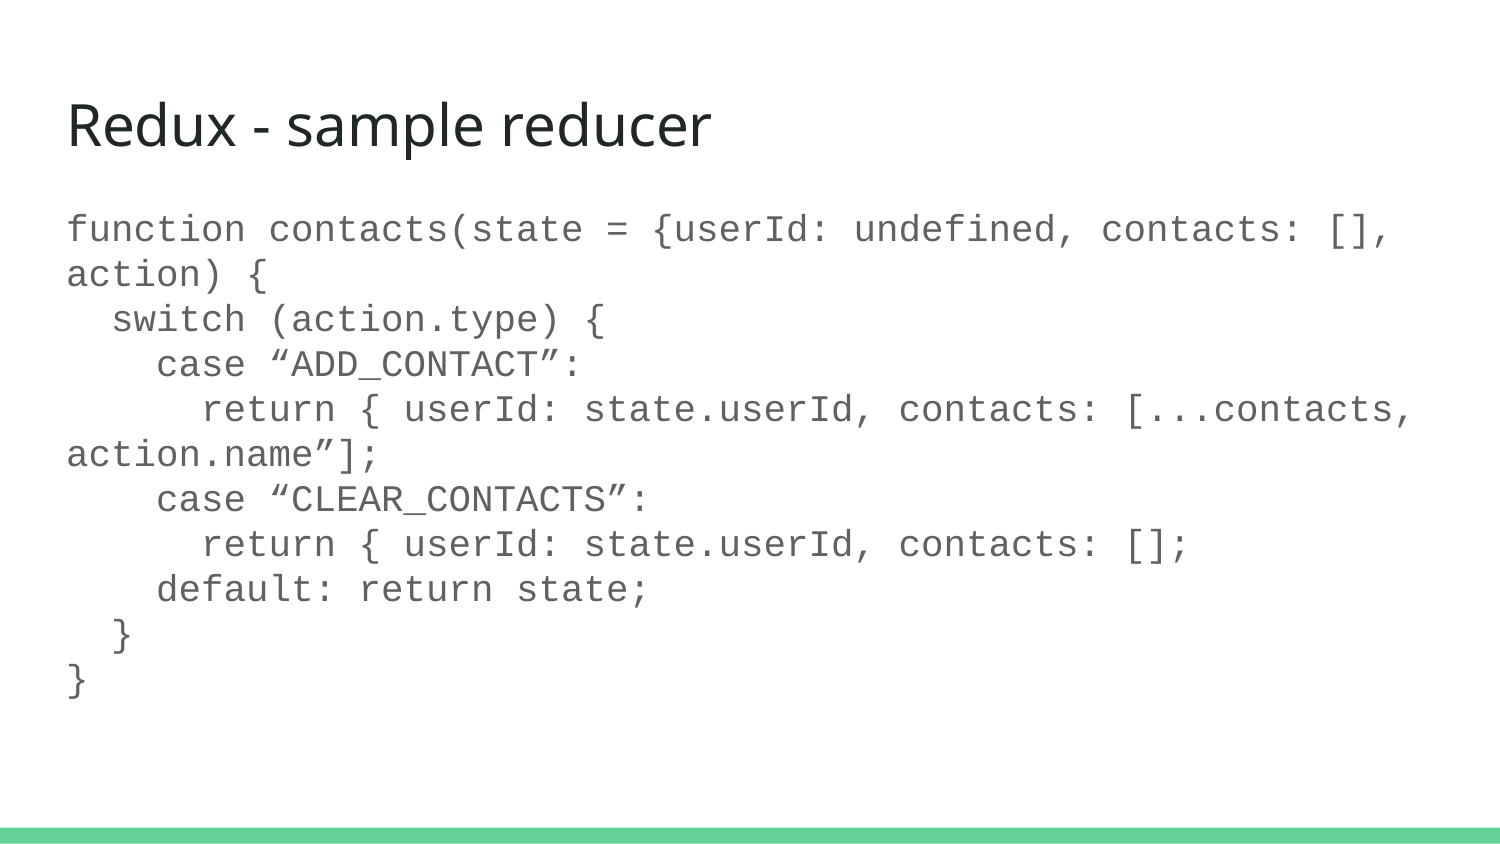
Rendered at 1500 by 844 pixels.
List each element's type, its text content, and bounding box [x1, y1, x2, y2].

list function contacts(state = {userId: undefined, contacts: [], action) { switch (action.type) { case “ADD_CONTACT”: return { userId: state.userId, contacts: [...contacts, action.name”]; case “CLEAR_CONTACTS”: return { userId: state.userId, contacts: []; default: return state; } } [51, 189, 1449, 750]
title Redux - sample reducer [51, 72, 1449, 167]
